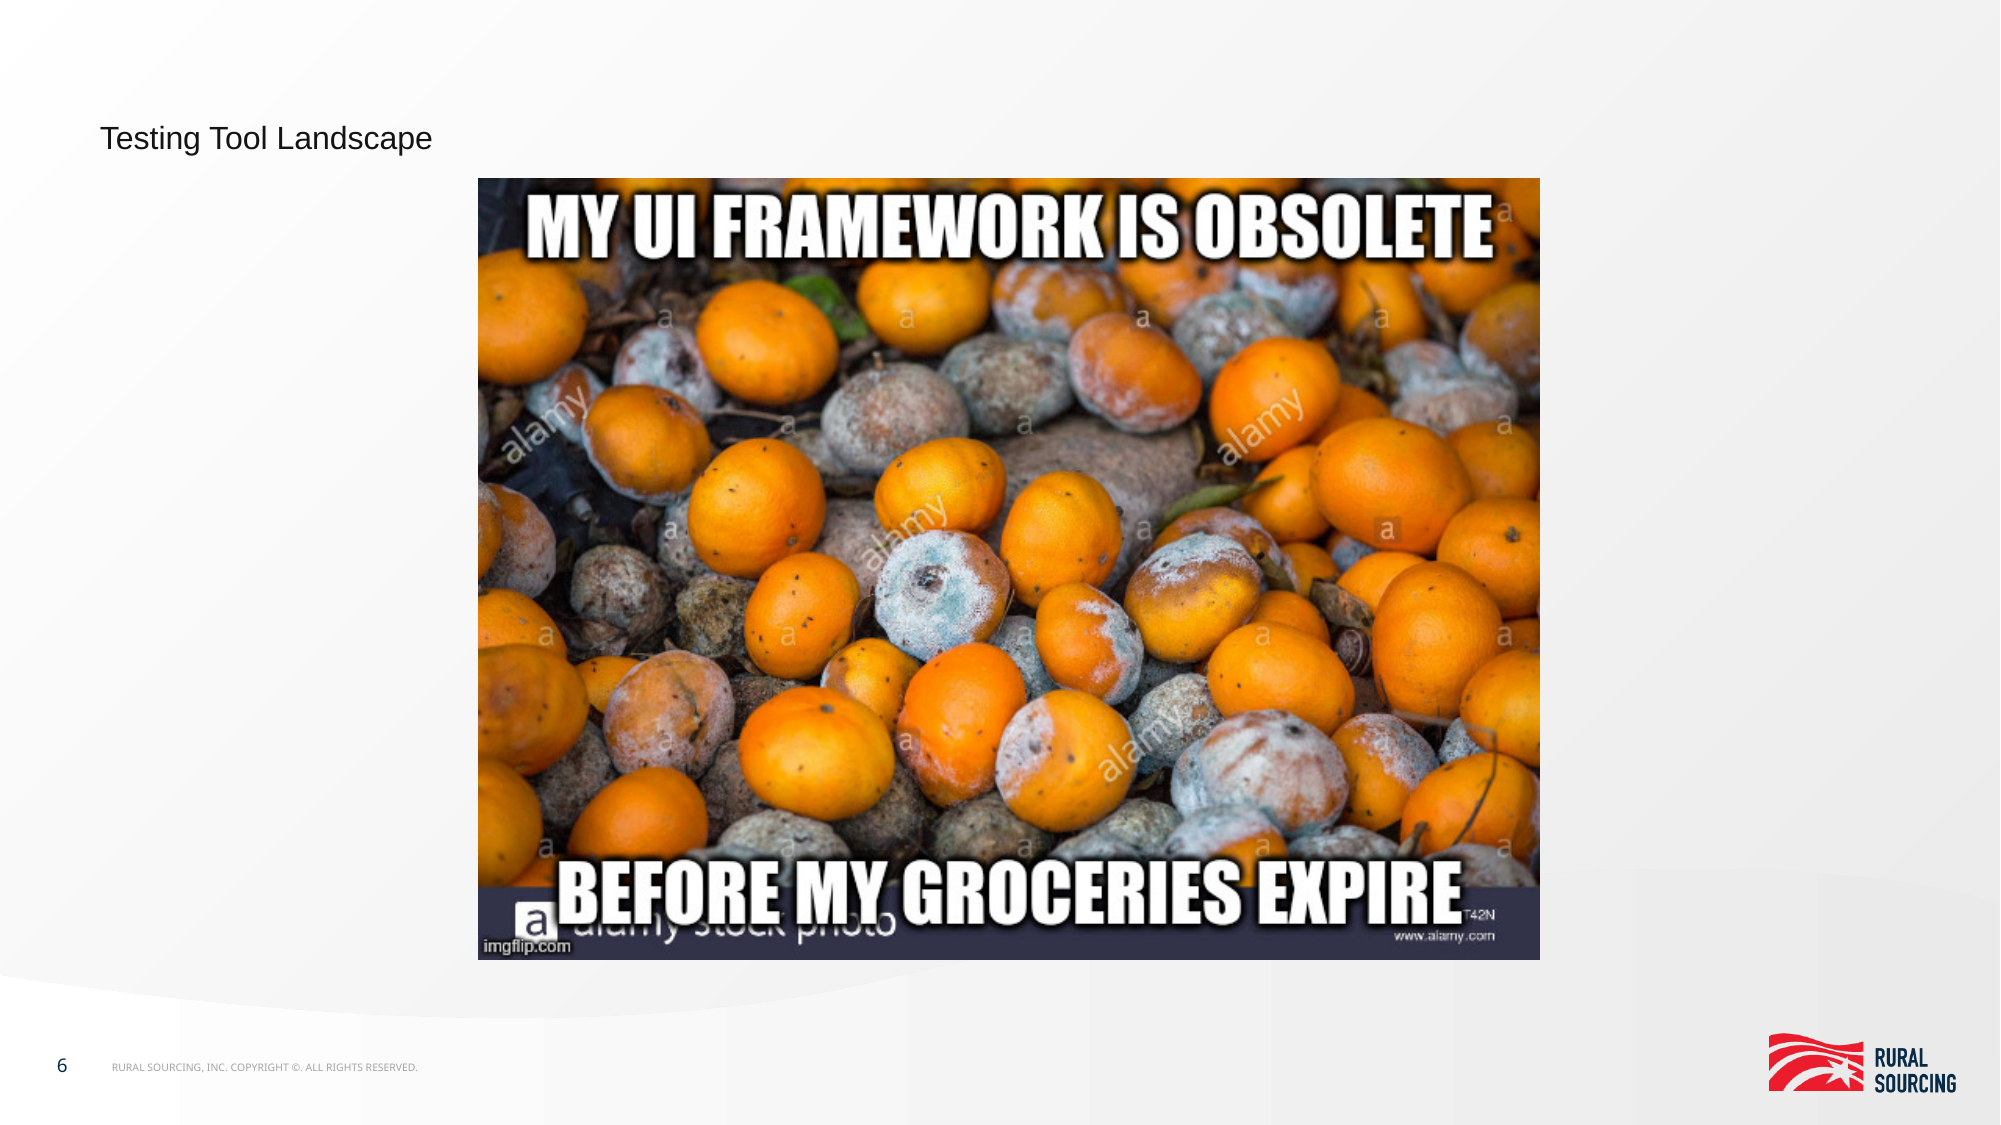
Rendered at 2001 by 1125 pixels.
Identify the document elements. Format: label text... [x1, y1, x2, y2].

title Testing Tool Landscape [99, 44, 1900, 233]
picture [478, 178, 1540, 960]
picture [1769, 1033, 1956, 1093]
